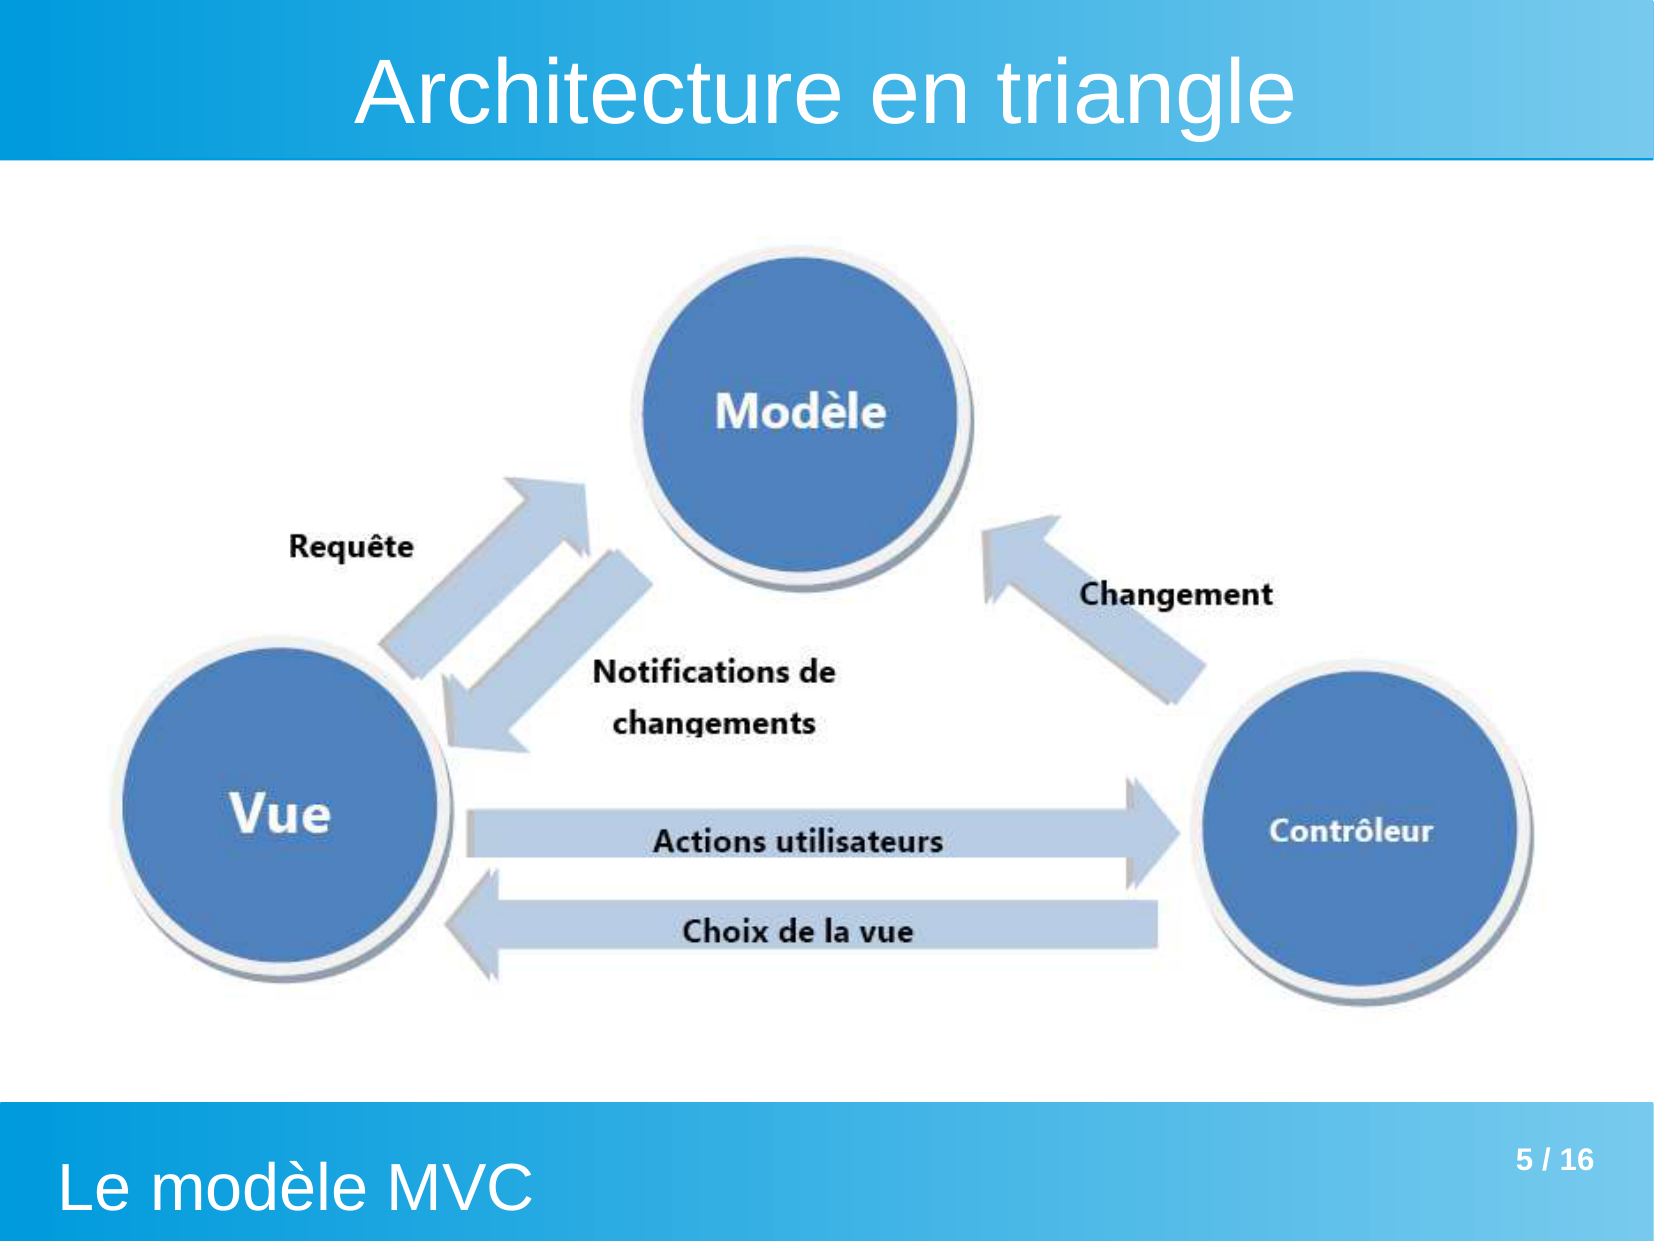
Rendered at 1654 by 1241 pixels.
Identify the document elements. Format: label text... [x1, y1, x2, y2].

picture [107, 236, 1547, 1024]
title Architecture en triangle [59, 39, 1595, 144]
